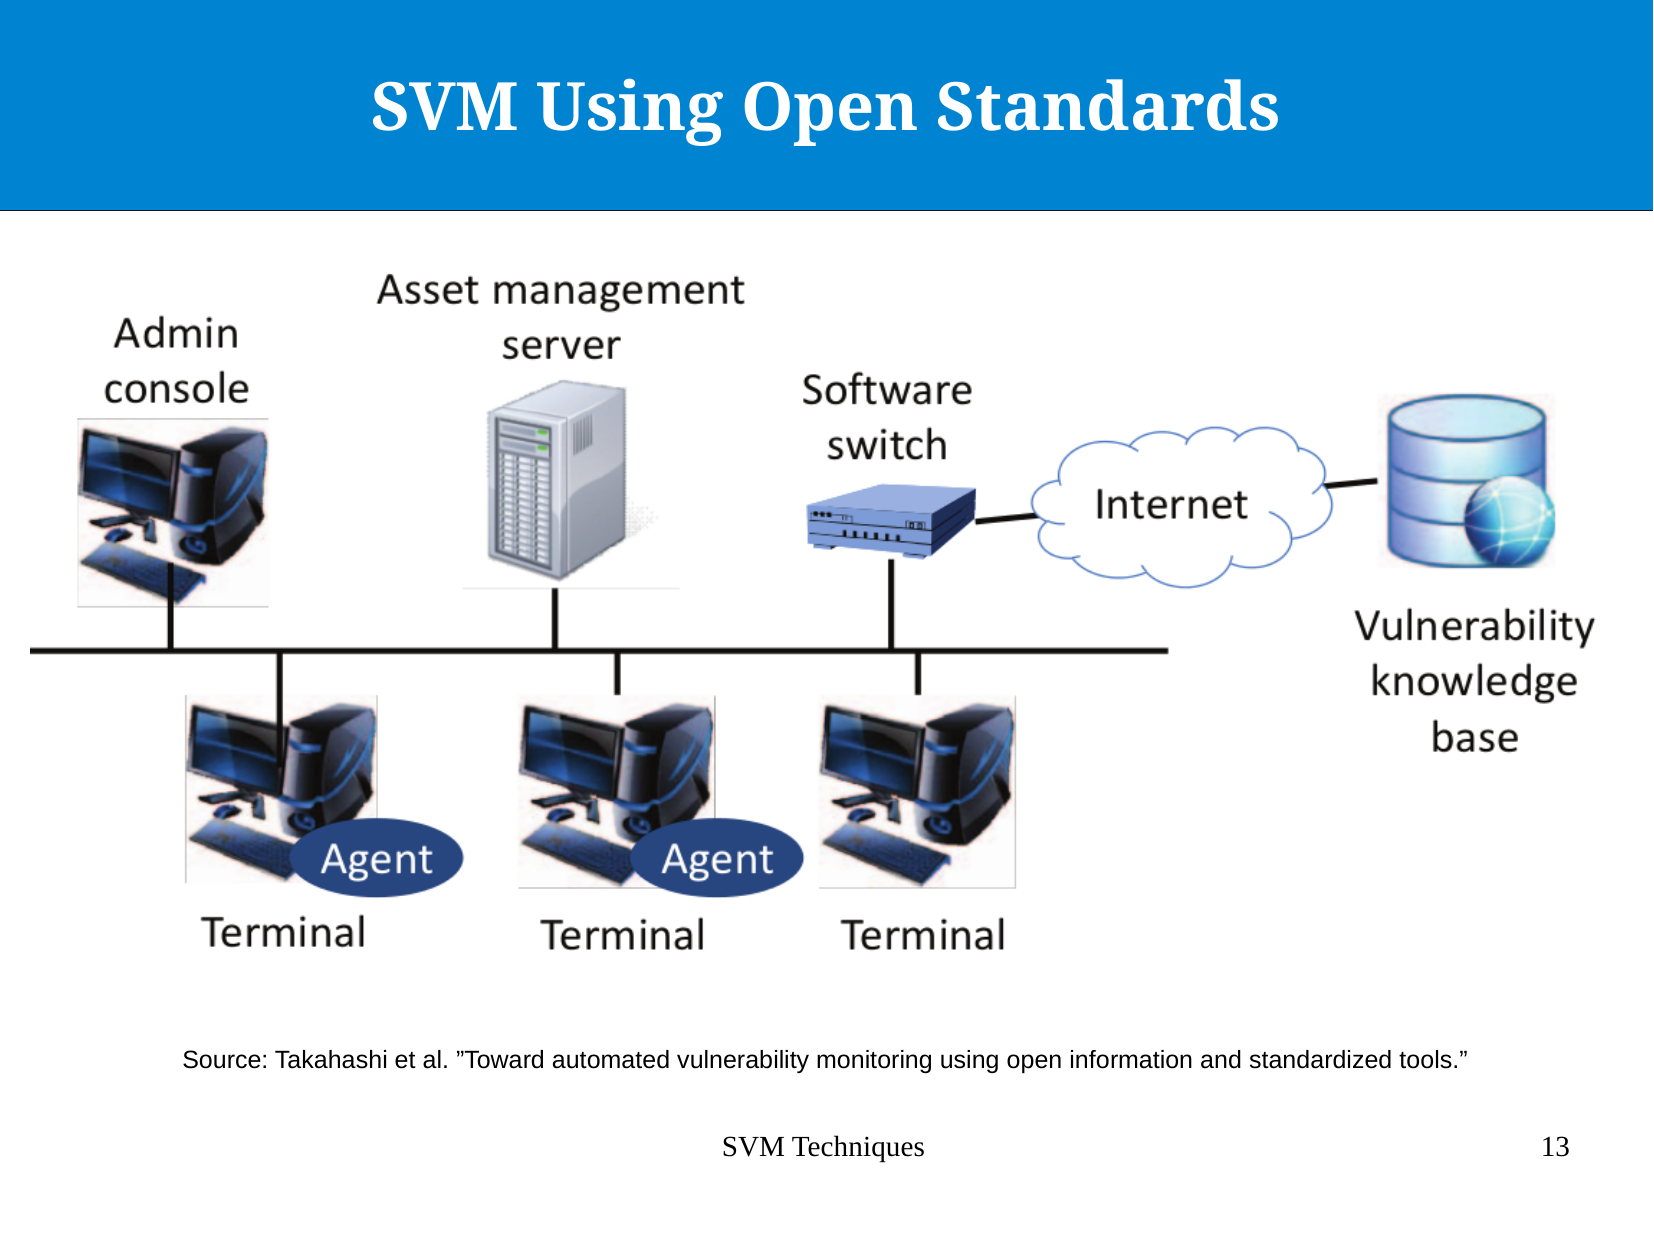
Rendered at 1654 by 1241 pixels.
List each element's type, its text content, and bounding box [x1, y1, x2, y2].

picture [30, 222, 1636, 1038]
title SVM Using Open Standards [0, 0, 1653, 211]
text_box Source: Takahashi et al. ”Toward automated vulnerability monitoring using open information and standardized tools.” [0, 1038, 1653, 1156]
